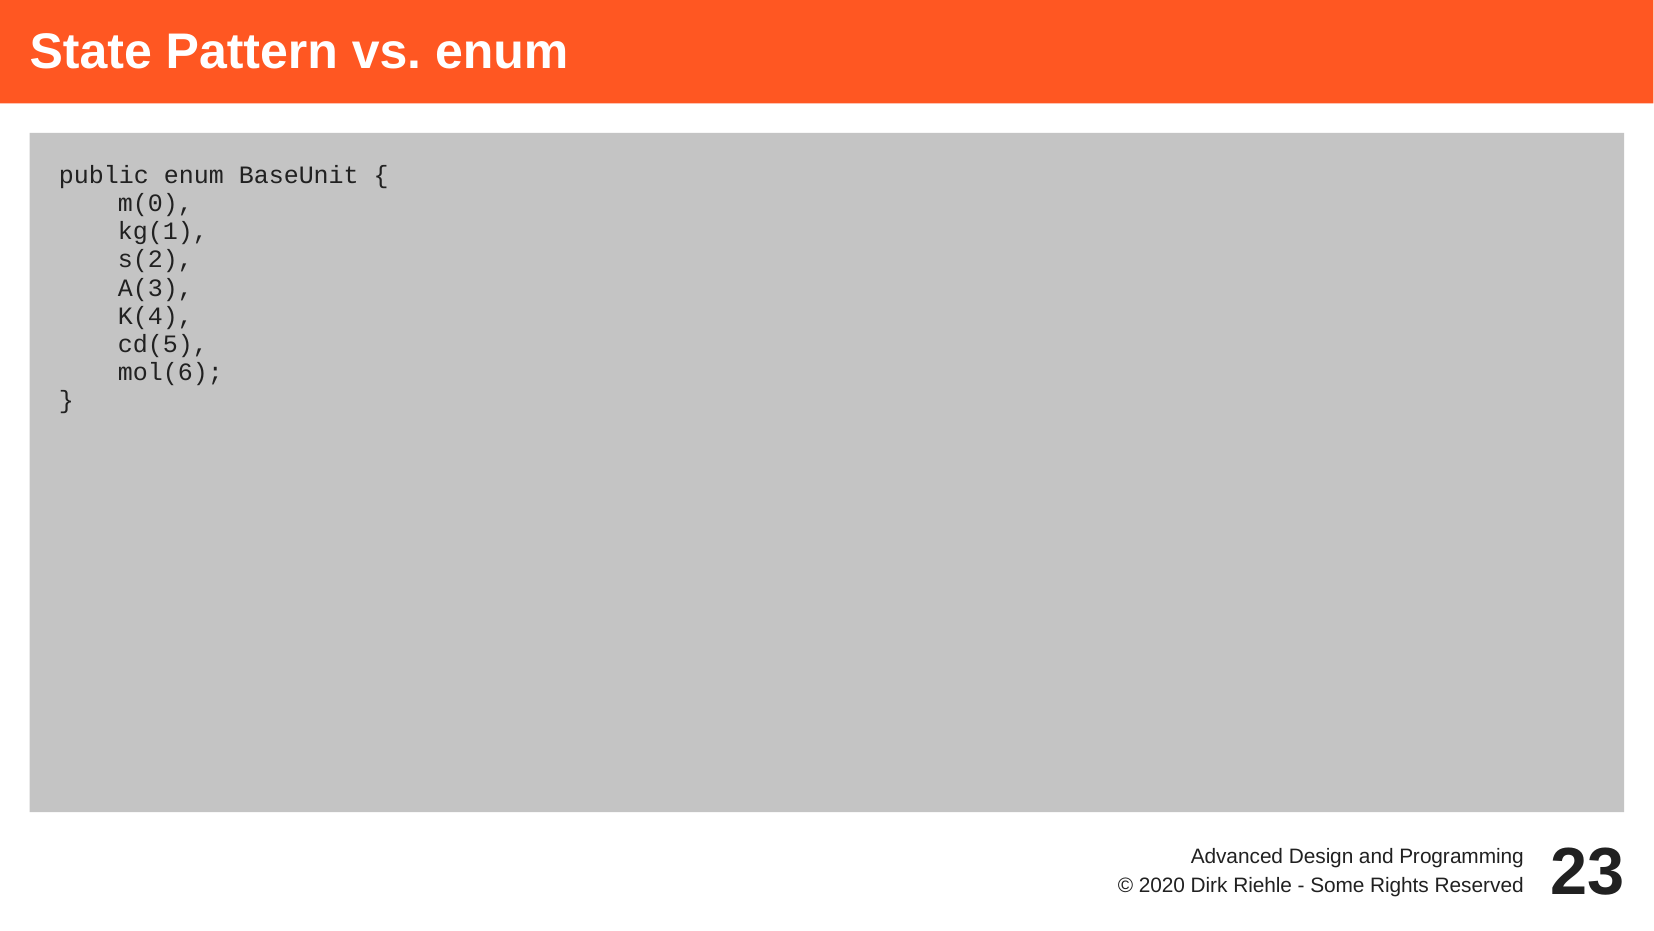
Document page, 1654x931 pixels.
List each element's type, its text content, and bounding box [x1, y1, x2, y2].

list public enum BaseUnit { m(0), kg(1), s(2), A(3), K(4), cd(5), mol(6); } [29, 132, 1625, 813]
title State Pattern vs. enum [0, 0, 1654, 104]
